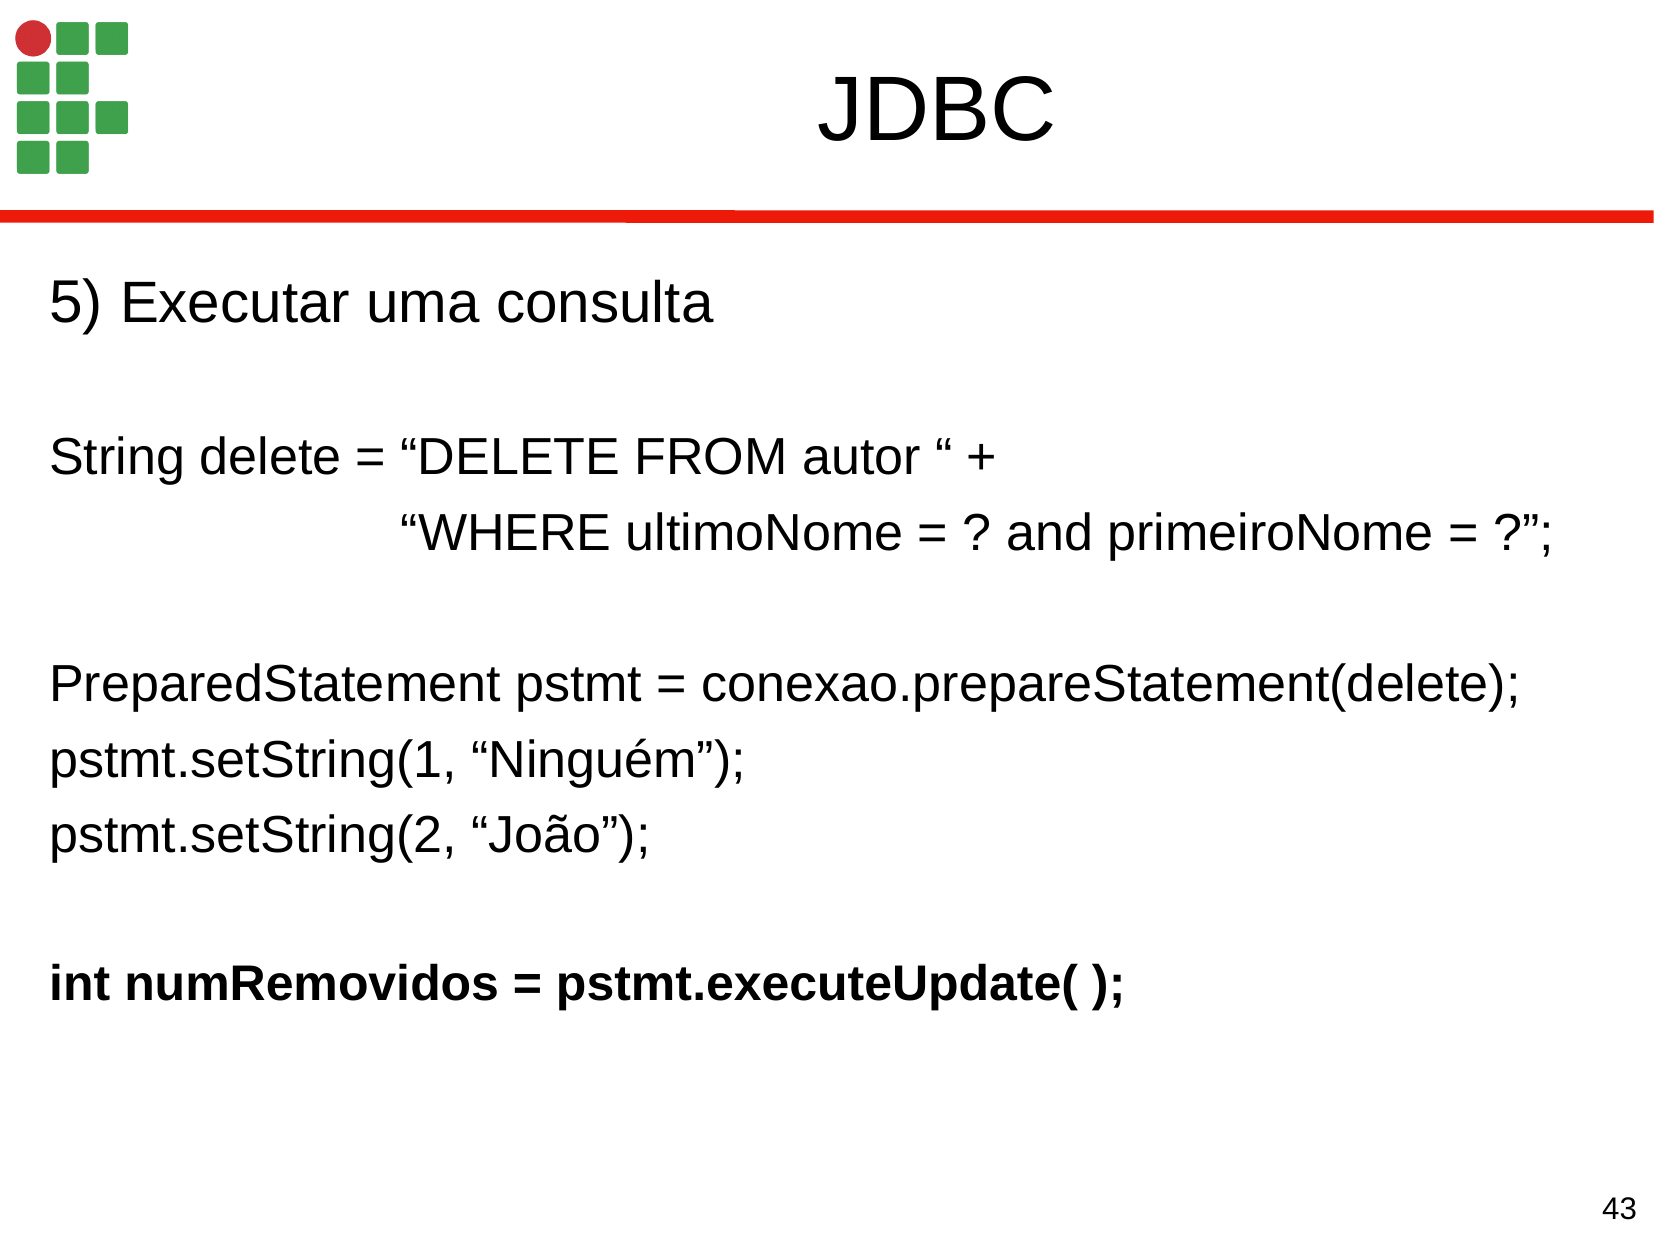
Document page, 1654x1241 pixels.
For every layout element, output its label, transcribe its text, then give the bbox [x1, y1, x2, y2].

text_box JDBC [253, 0, 1622, 207]
text_box <number> [1185, 1179, 1654, 1220]
text_box 5) Executar uma consulta String delete = “DELETE FROM autor “ + “WHERE ultimoNome = ? and primeiroNome = ?”; PreparedStatement pstmt = conexao.prepareStatement(delete); pstmt.setString(1, “Ninguém”); pstmt.setString(2, “João”); int numRemovidos = pstmt.executeUpdate( ); [32, 253, 1654, 1205]
picture [14, 16, 130, 178]
